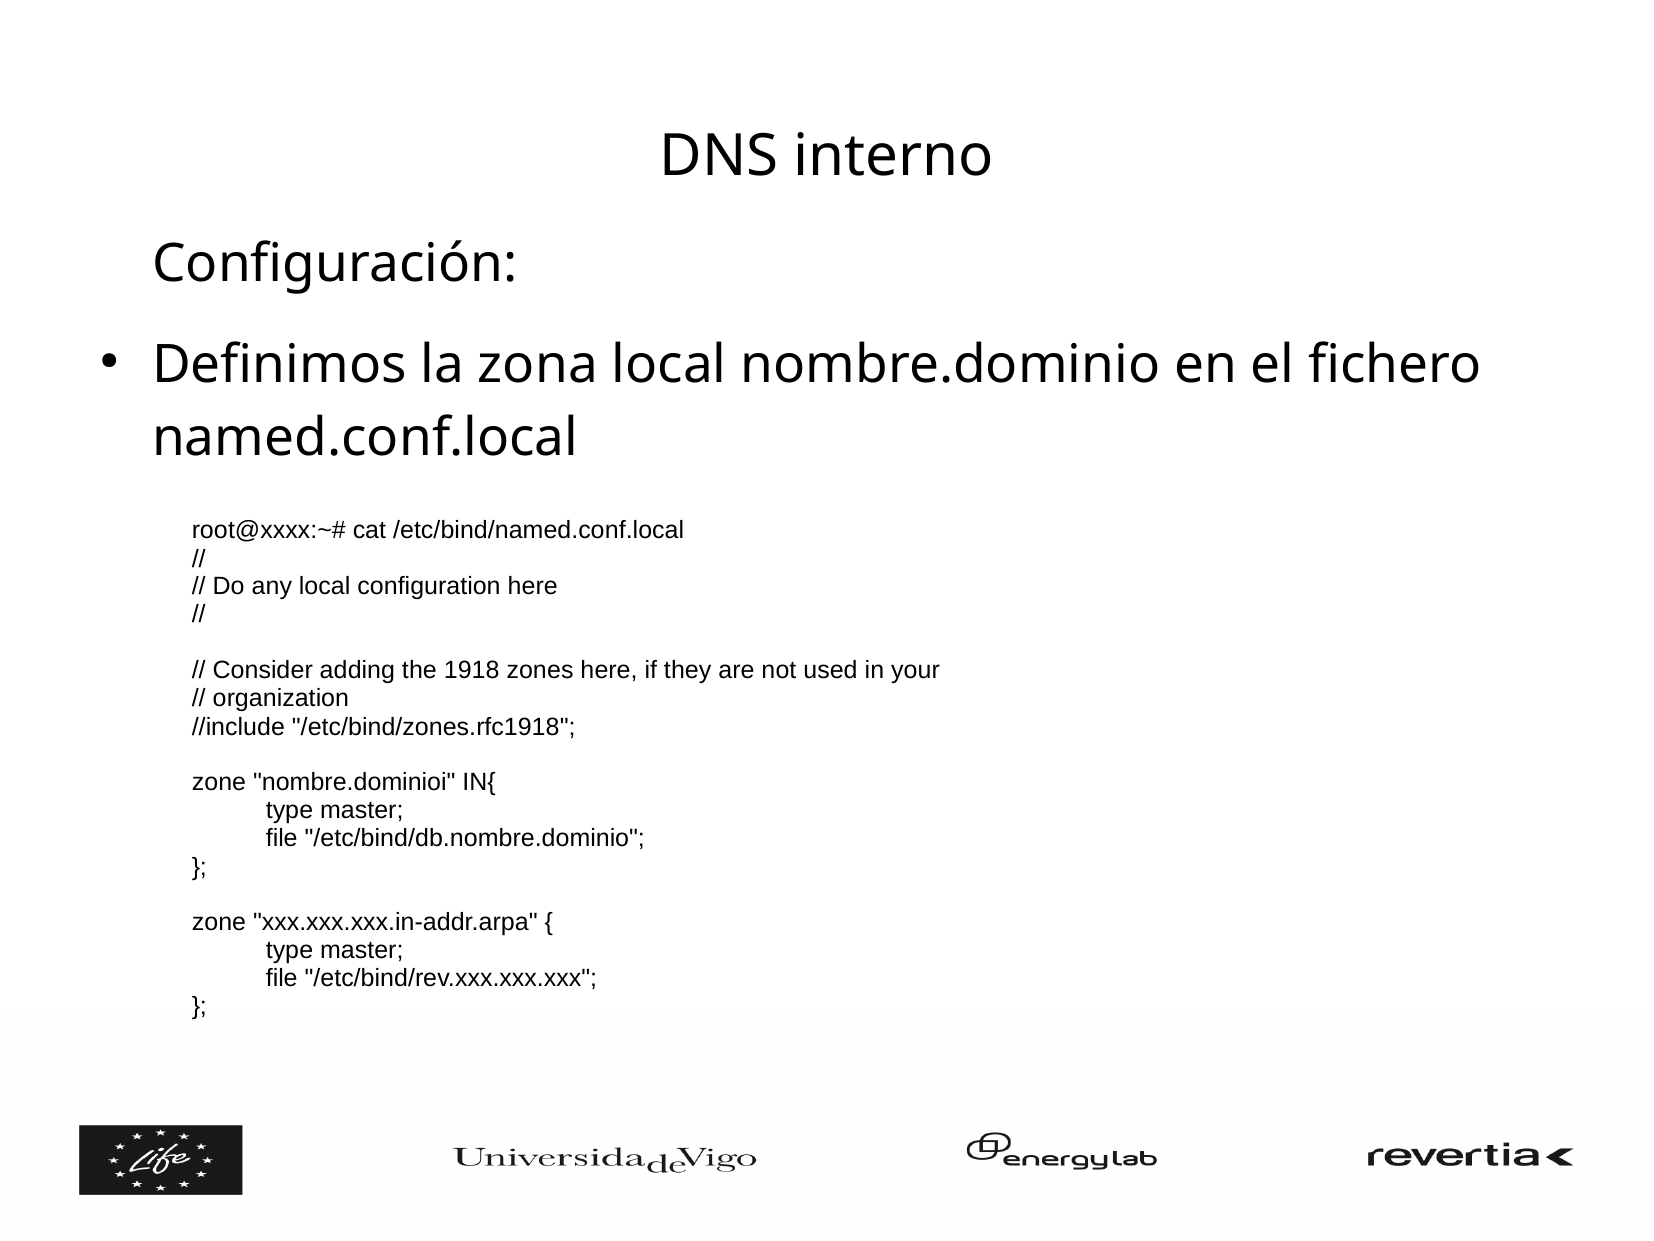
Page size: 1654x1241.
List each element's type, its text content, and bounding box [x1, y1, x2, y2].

text_box [862, 460, 1548, 1063]
text_box root@xxxx:~# cat /etc/bind/named.conf.local // // Do any local configuration here // // Consider adding the 1918 zones here, if they are not used in your // organization //include "/etc/bind/zones.rfc1918"; zone "nombre.dominioi" IN{ type master; file "/etc/bind/db.nombre.dominio"; }; zone "xxx.xxx.xxx.in-addr.arpa" { type master; file "/etc/bind/rev.xxx.xxx.xxx"; }; [177, 508, 957, 1028]
title DNS interno [82, 49, 1571, 224]
list Configuración: Definimos la zona local nombre.dominio en el fichero named.conf.local [82, 224, 1571, 473]
picture [0, 1009, 1654, 1241]
